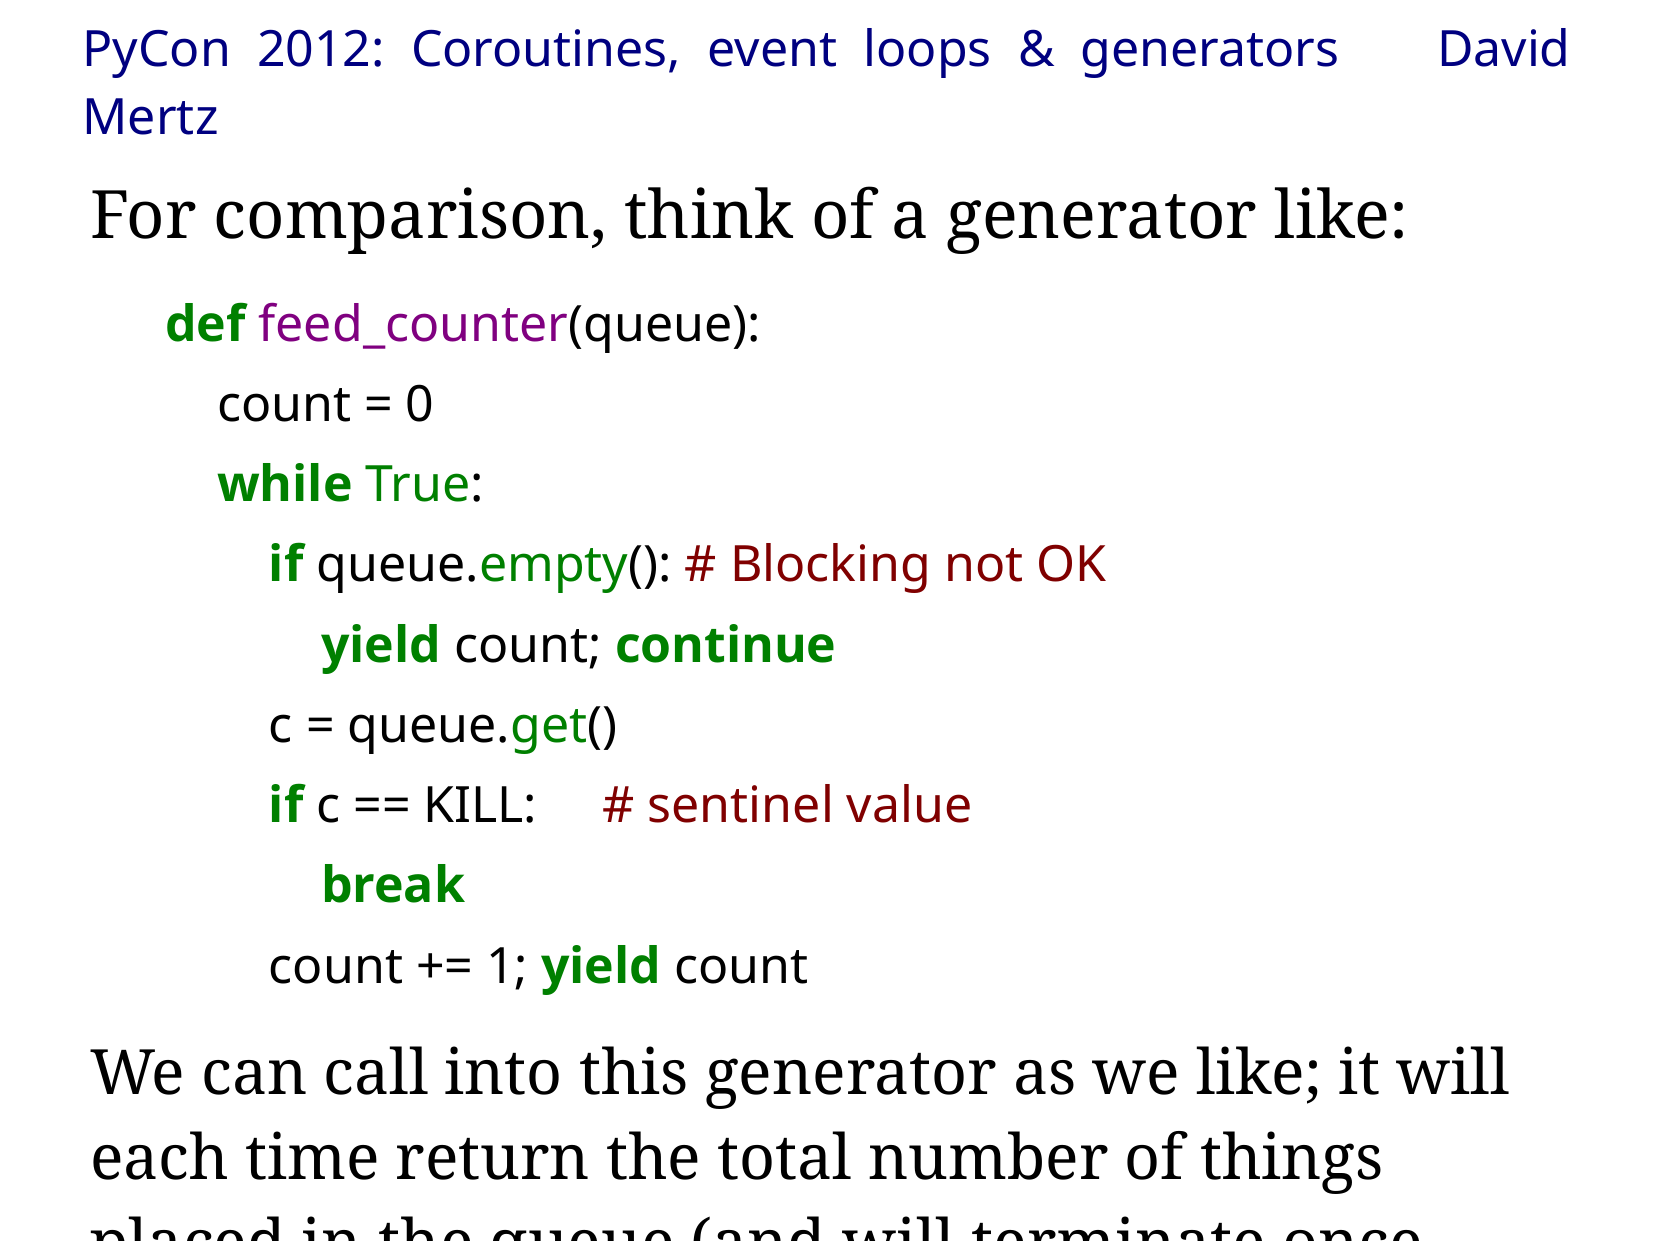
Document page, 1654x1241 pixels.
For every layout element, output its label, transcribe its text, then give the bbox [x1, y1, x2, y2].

title PyCon 2012: Coroutines, event loops & generators David Mertz [82, 49, 1571, 113]
list For comparison, think of a generator like: def feed_counter(queue): count = 0 while True: if queue.empty(): # Blocking not OK yield count; continue c = queue.get() if c == KILL: # sentinel value break count += 1; yield count We can call into this generator as we like; it will each time return the total number of things placed in the queue (and will terminate once signaled). [90, 167, 1561, 1111]
